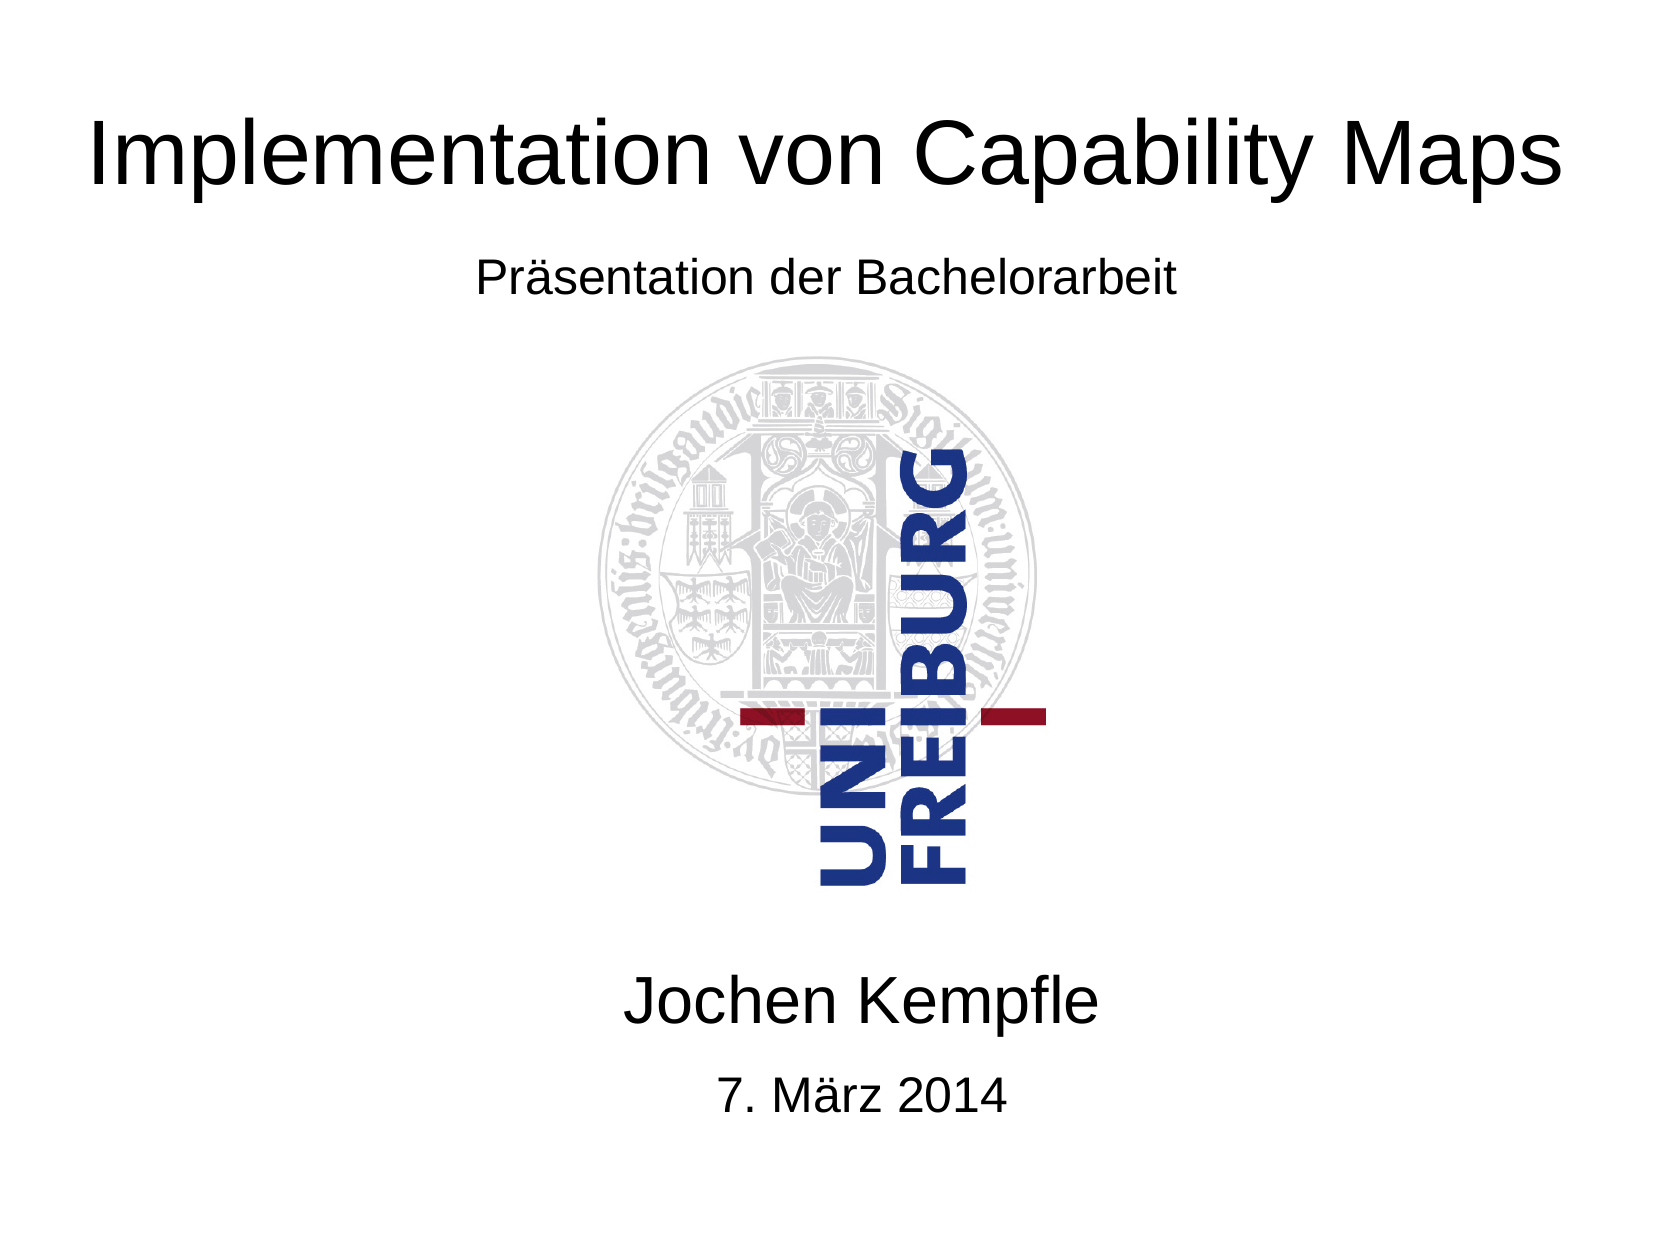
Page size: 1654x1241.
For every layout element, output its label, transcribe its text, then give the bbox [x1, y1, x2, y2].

list Jochen Kempfle 7. März 2014 [82, 962, 1571, 1138]
title Implementation von Capability Maps [82, 49, 1571, 257]
picture [530, 313, 1123, 962]
text_box Präsentation der Bachelorarbeit [460, 242, 1193, 313]
